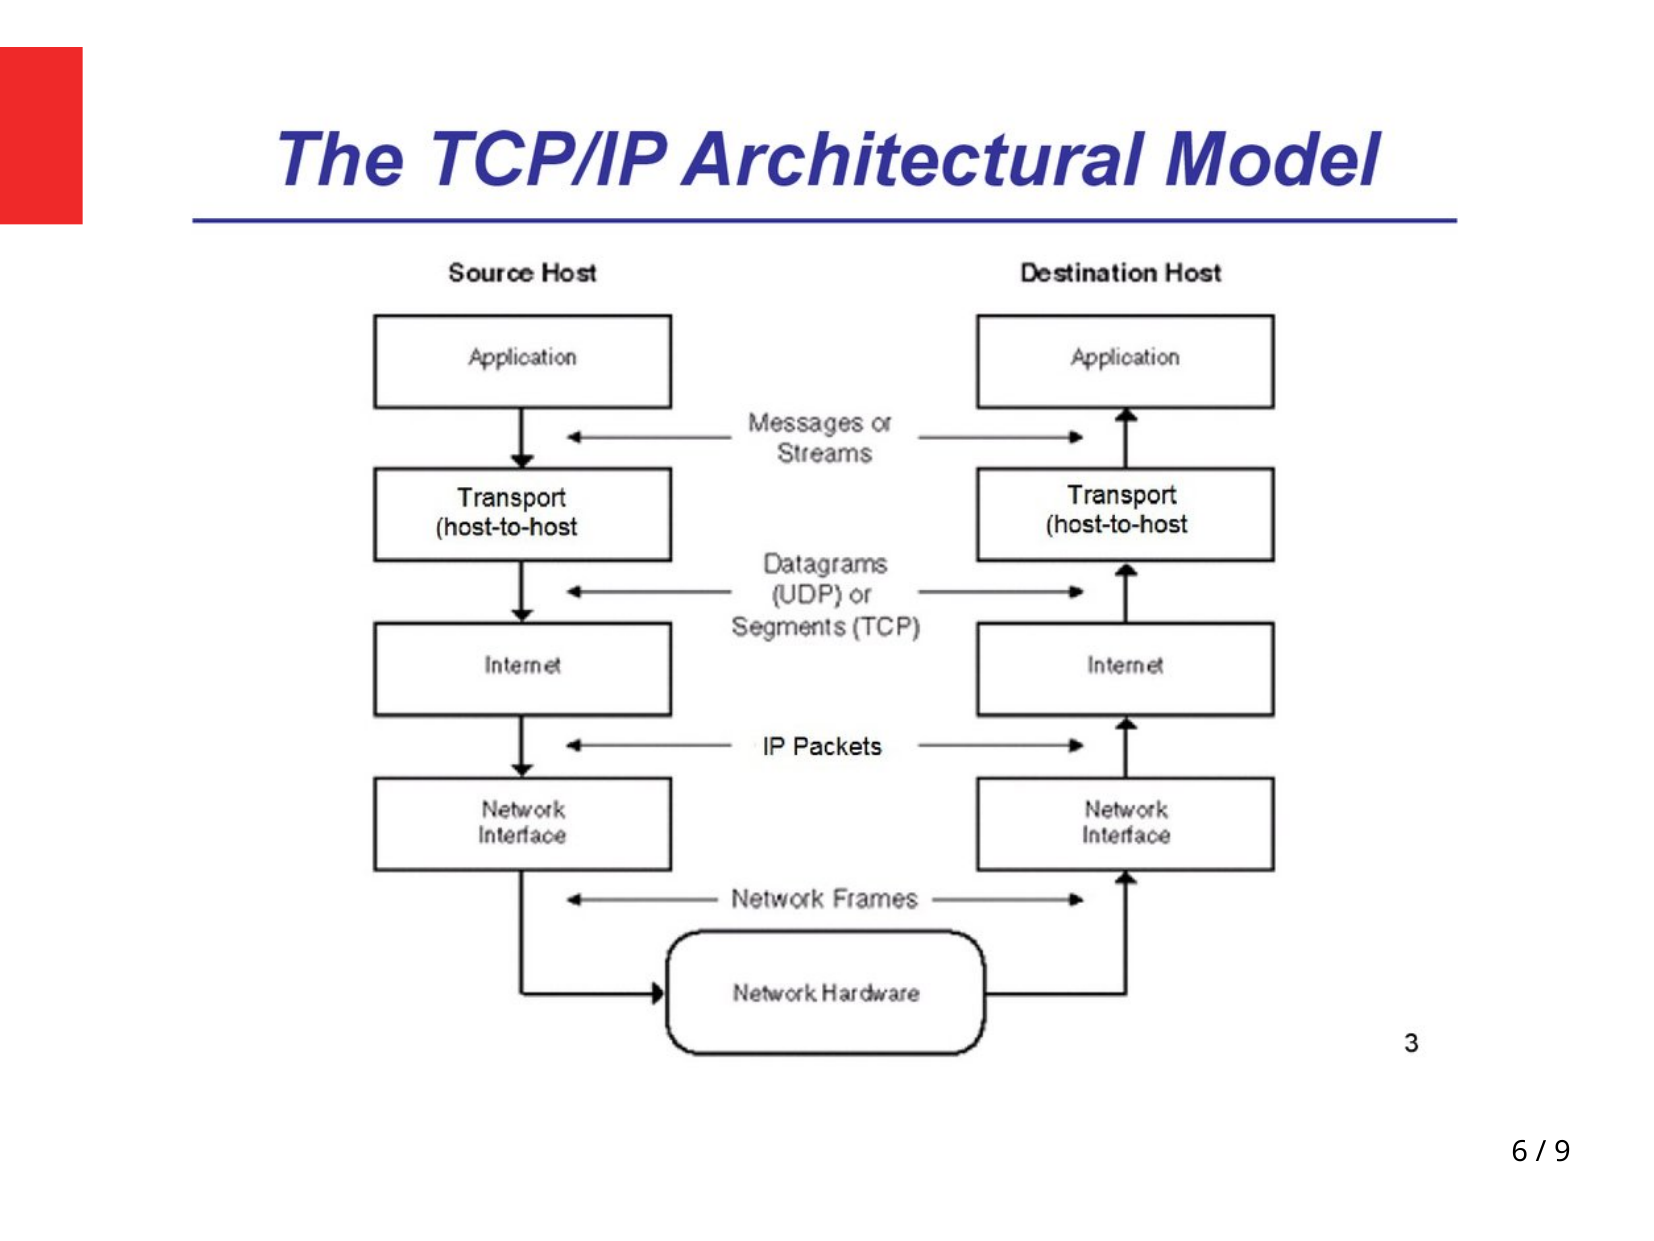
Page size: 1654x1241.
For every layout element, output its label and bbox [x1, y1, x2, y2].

picture [150, 97, 1500, 1111]
